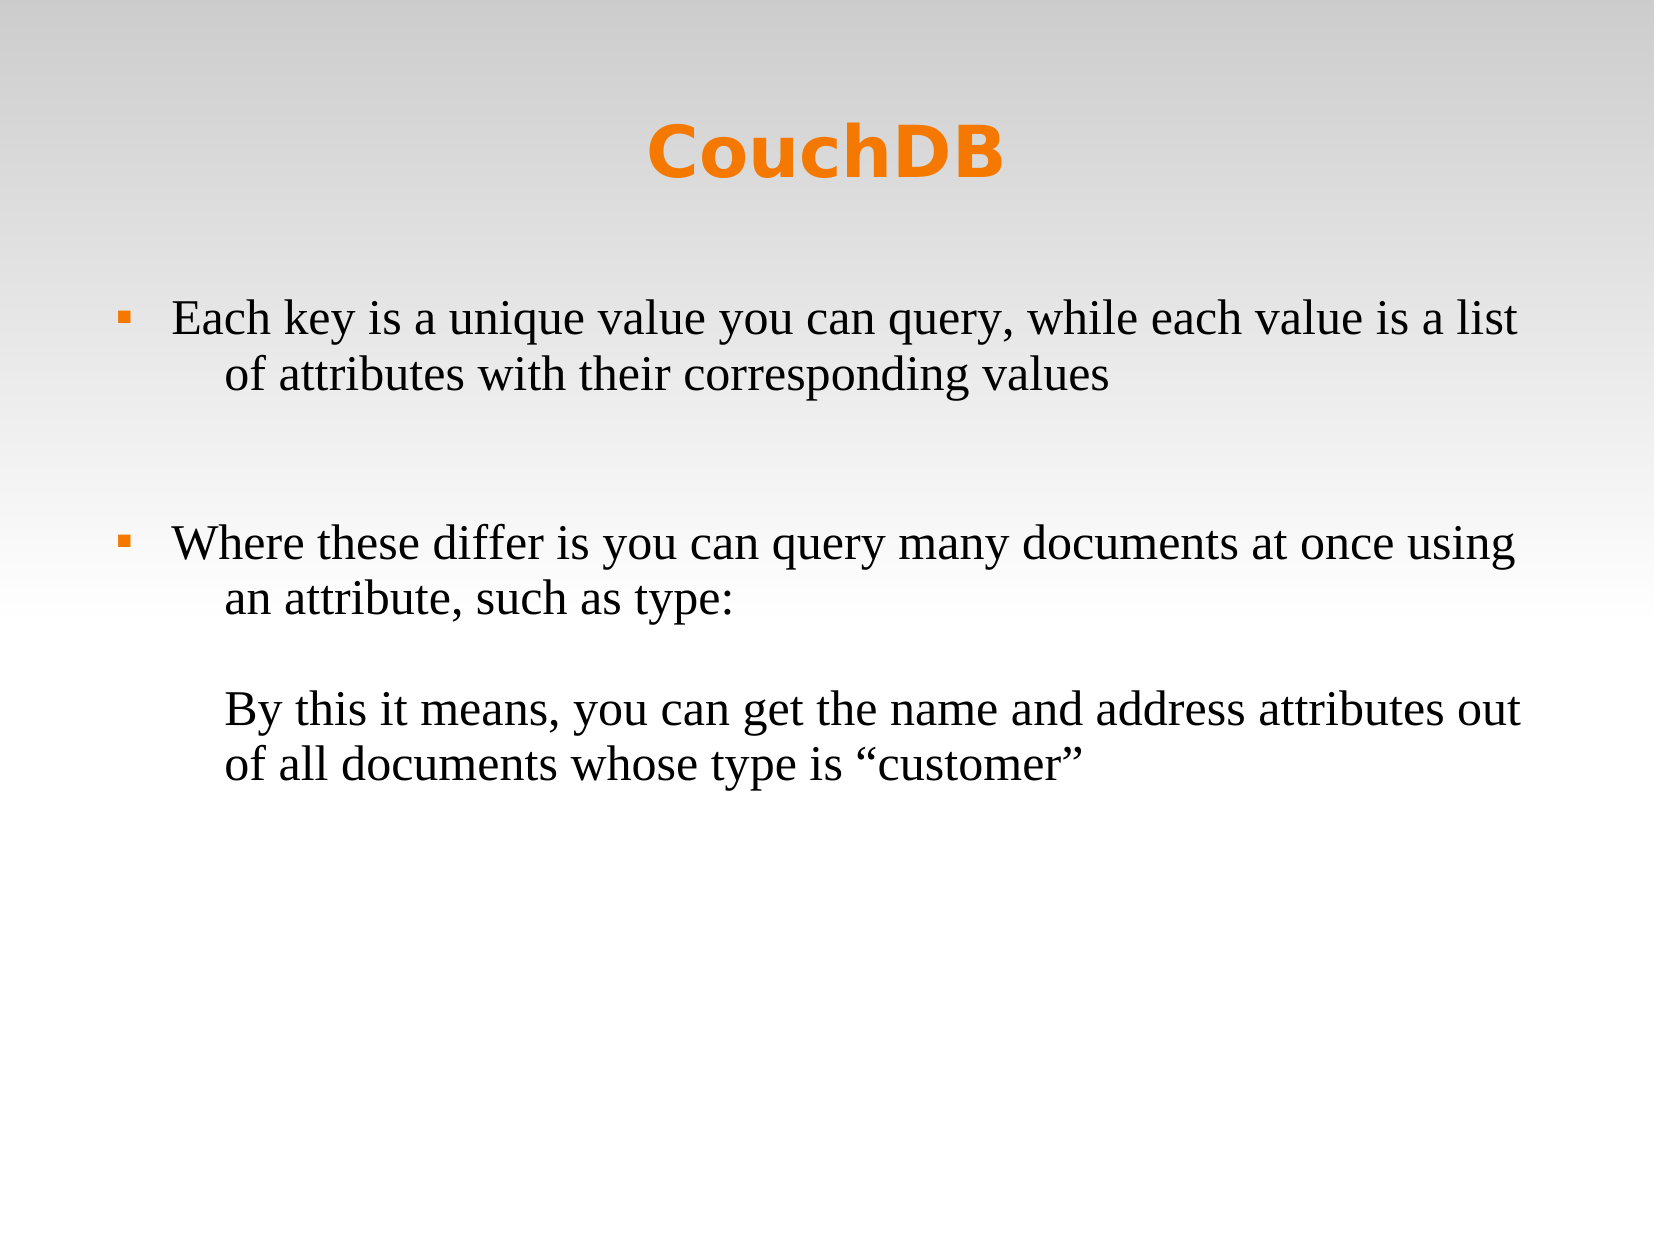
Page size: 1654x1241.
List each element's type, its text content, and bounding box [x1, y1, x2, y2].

list Each key is a unique value you can query, while each value is a list of attributes with their corresponding values Where these differ is you can query many documents at once using an attribute, such as type: By this it means, you can get the name and address attributes out of all documents whose type is “customer” [82, 290, 1571, 1109]
title CouchDB [82, 49, 1571, 257]
